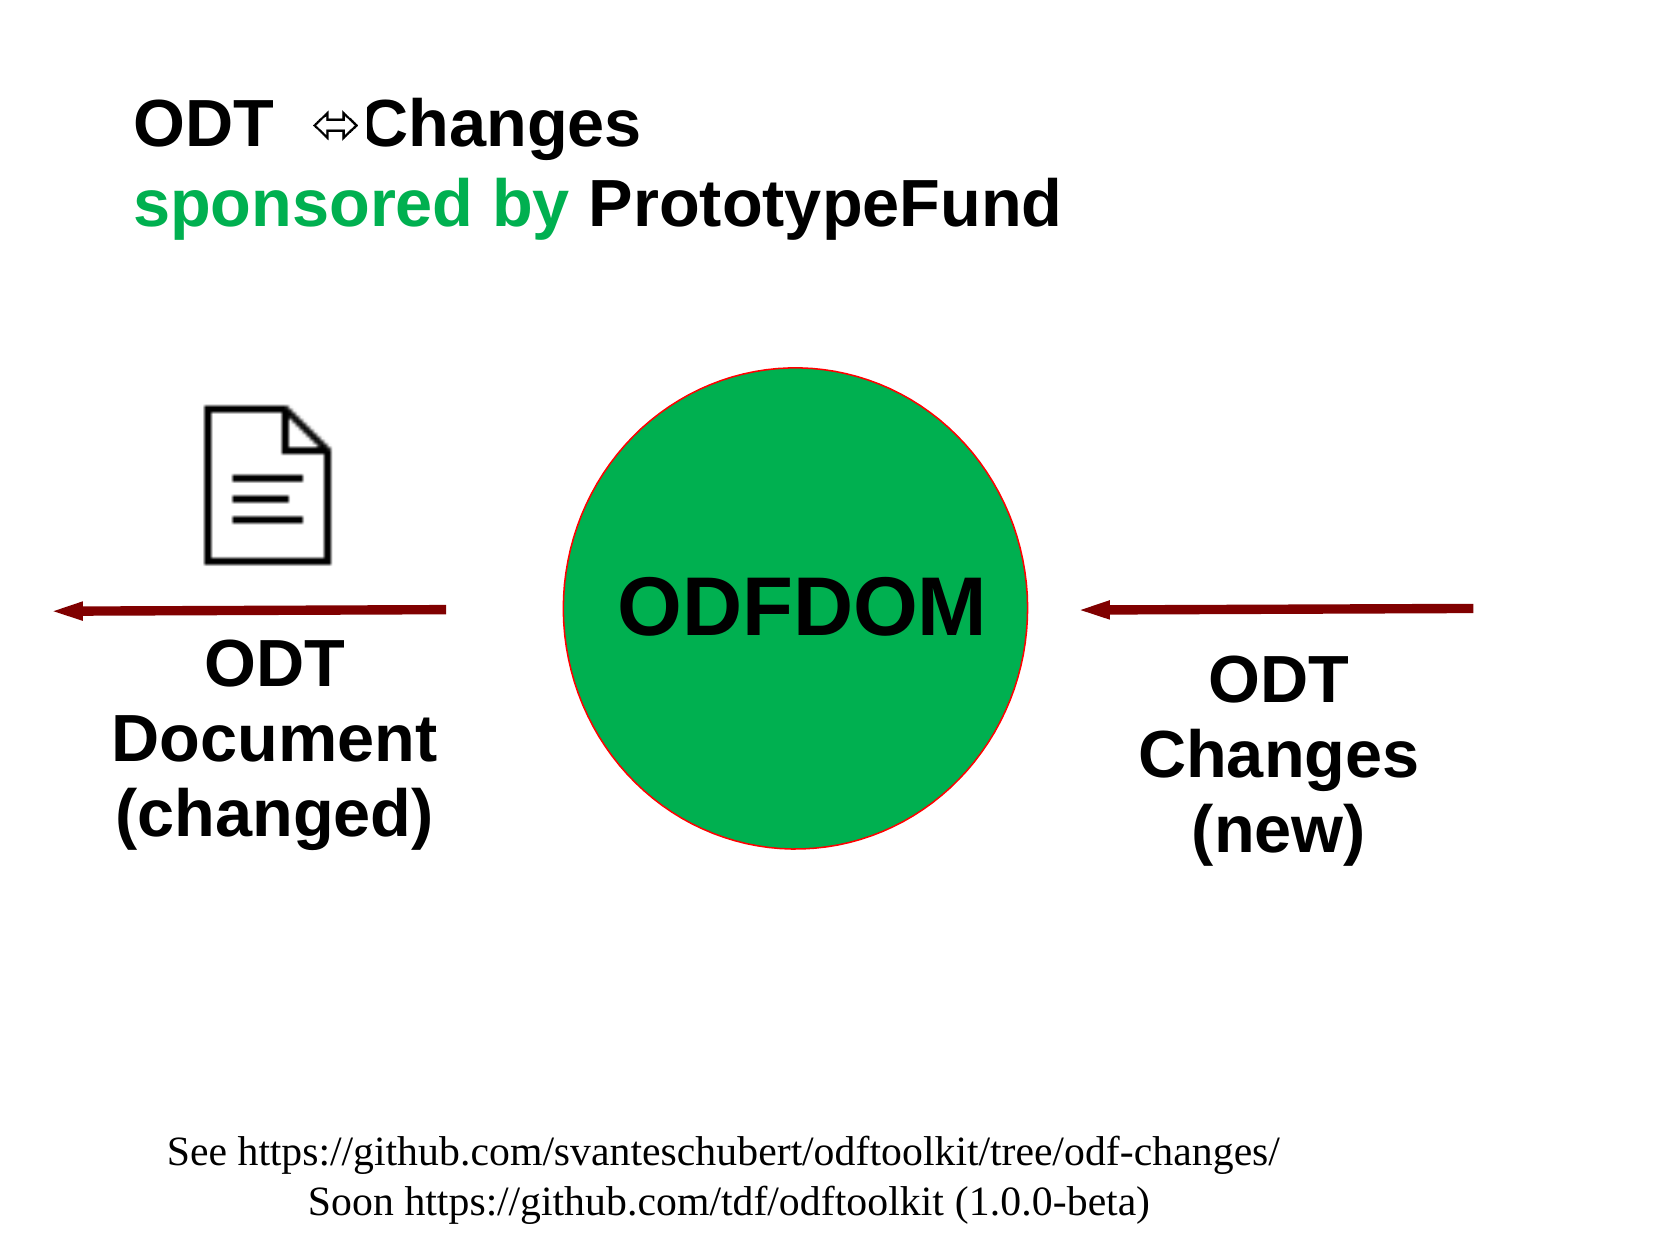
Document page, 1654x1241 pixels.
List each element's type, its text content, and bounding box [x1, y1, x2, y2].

text_box See https://github.com/svanteschubert/odftoolkit/tree/odf-changes/ Soon https://github.com/tdf/odftoolkit (1.0.0-beta) [55, 1123, 1403, 1210]
text_box ODT Changes sponsored by PrototypeFund [118, 71, 1359, 250]
text_box ODFDOM [577, 552, 1028, 665]
text_box [563, 367, 1022, 850]
text_box ODT Document (changed) [89, 618, 461, 858]
picture [181, 400, 357, 573]
picture [303, 93, 367, 154]
text_box ODT Changes (new) [1087, 634, 1471, 875]
